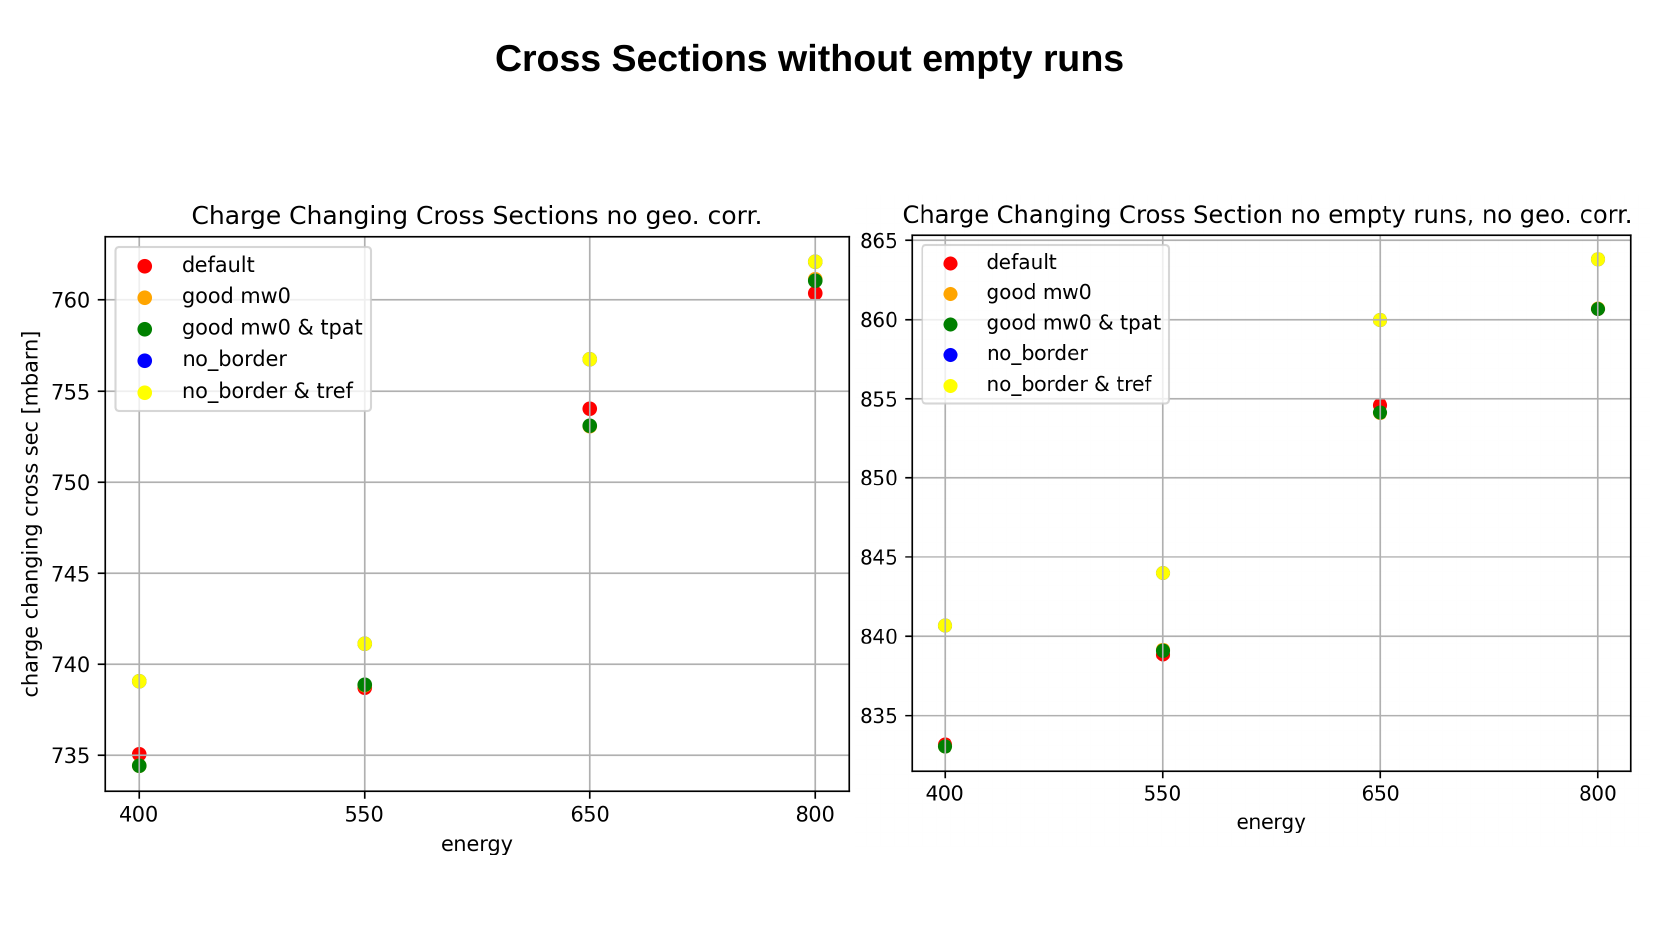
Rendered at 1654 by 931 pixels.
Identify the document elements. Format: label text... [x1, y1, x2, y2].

text_box Cross Sections without empty runs [255, 30, 1366, 87]
picture [15, 195, 1650, 855]
